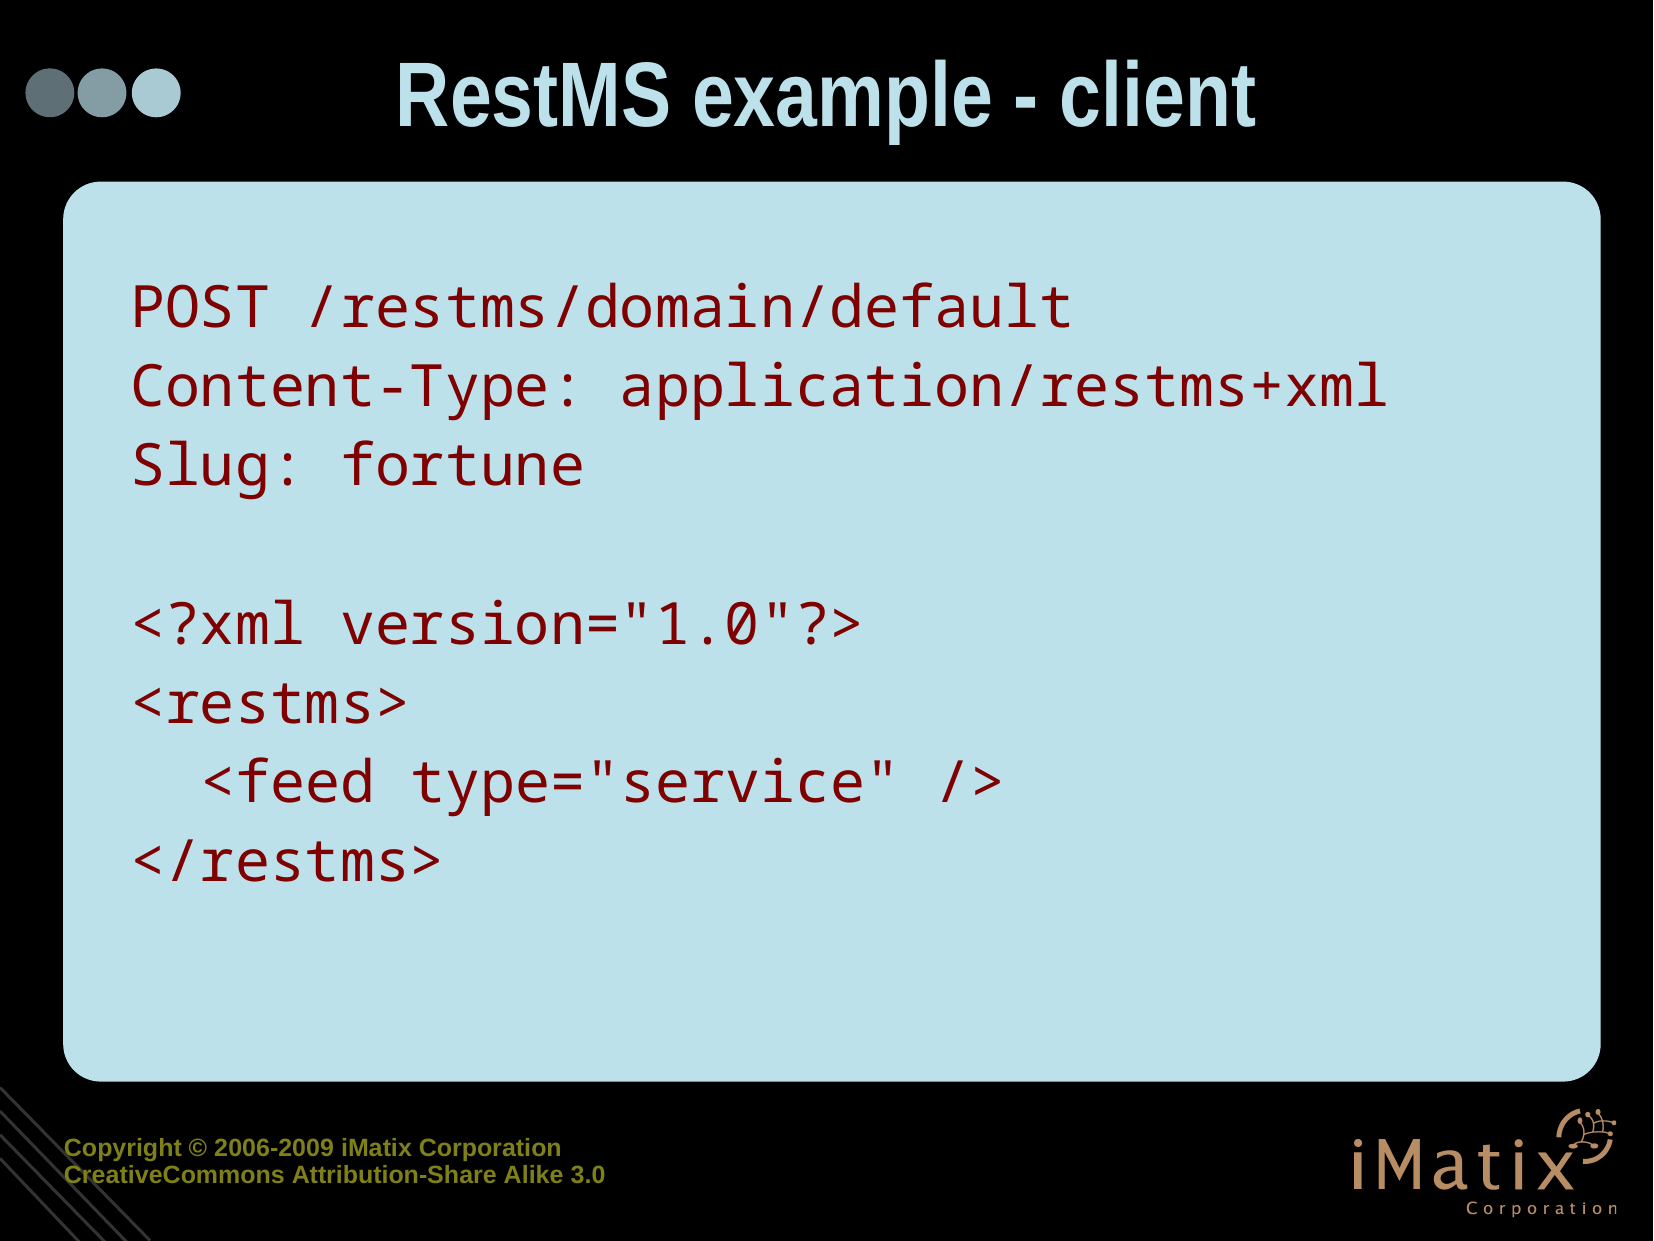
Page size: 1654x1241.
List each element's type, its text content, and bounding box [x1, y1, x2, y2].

title RestMS example - client [0, 0, 1653, 188]
picture [1354, 1108, 1617, 1219]
list POST /restms/domain/default Content-Type: application/restms+xml Slug: fortune <?xml version="1.0"?> <restms> <feed type="service" /> </restms> [118, 264, 1509, 1010]
